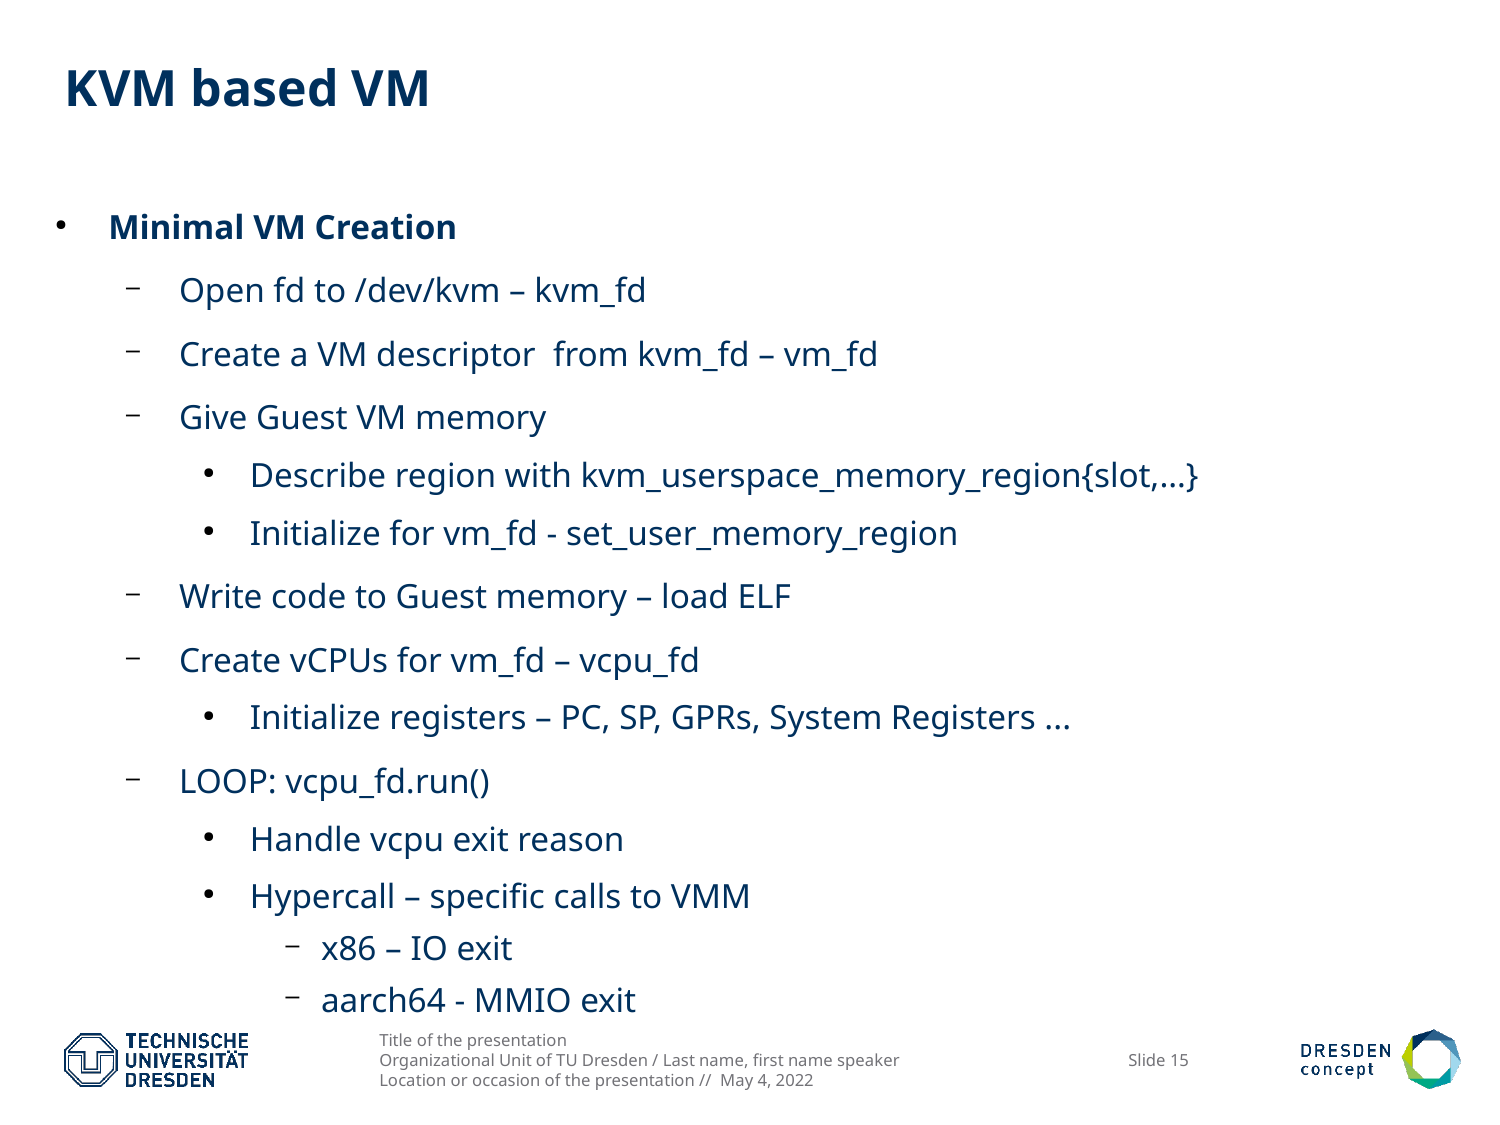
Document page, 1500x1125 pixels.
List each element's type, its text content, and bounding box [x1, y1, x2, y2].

picture [64, 1033, 248, 1087]
title KVM based VM [64, 56, 1437, 190]
list Minimal VM Creation Open fd to /dev/kvm – kvm_fd Create a VM descriptor from kvm_fd – vm_fd Give Guest VM memory Describe region with kvm_userspace_memory_region{slot,…} Initialize for vm_fd - set_user_memory_region Write code to Guest memory – load ELF Create vCPUs for vm_fd – vcpu_fd Initialize registers – PC, SP, GPRs, System Registers ... LOOP: vcpu_fd.run() Handle vcpu exit reason Hypercall – specific calls to VMM x86 – IO exit aarch64 - MMIO exit [37, 205, 1351, 1013]
picture [1301, 1029, 1461, 1089]
